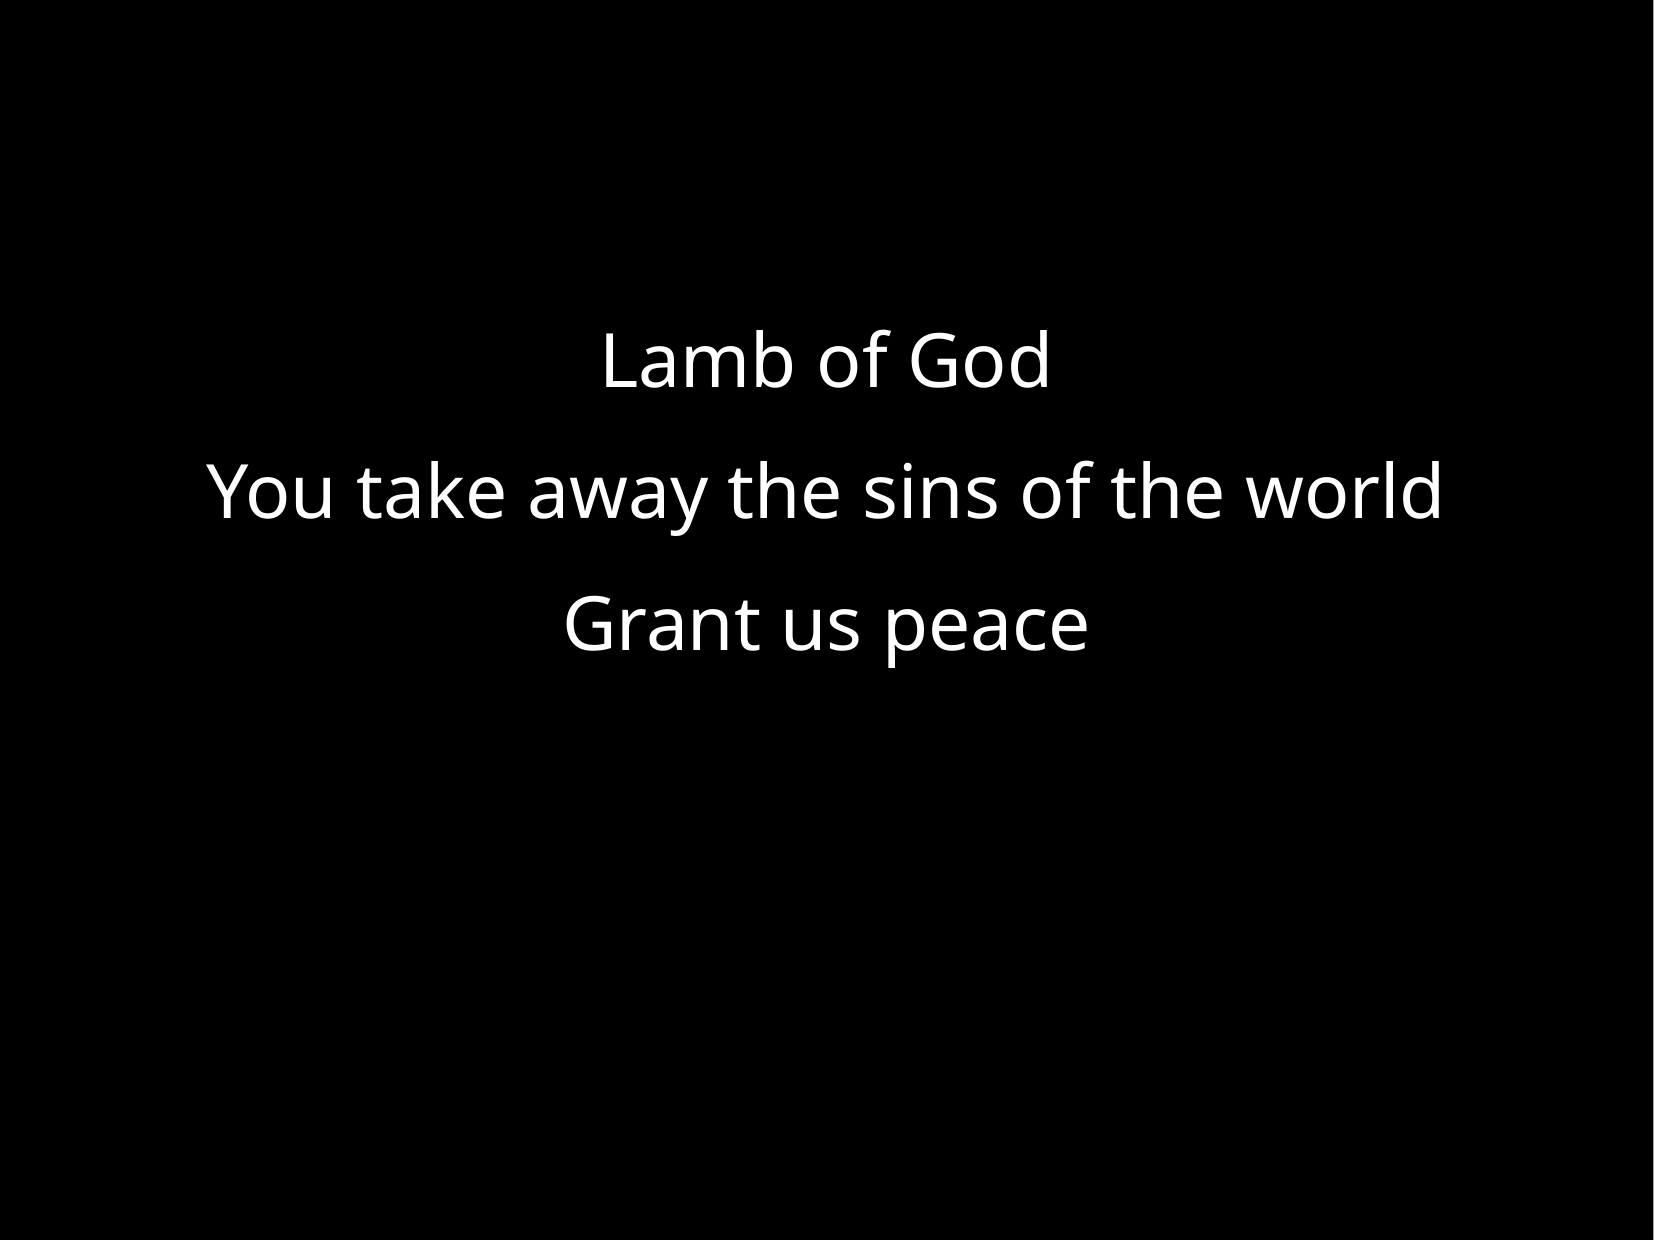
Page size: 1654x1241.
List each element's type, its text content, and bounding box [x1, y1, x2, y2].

list Lamb of God You take away the sins of the world Grant us peace [0, 307, 1654, 1241]
